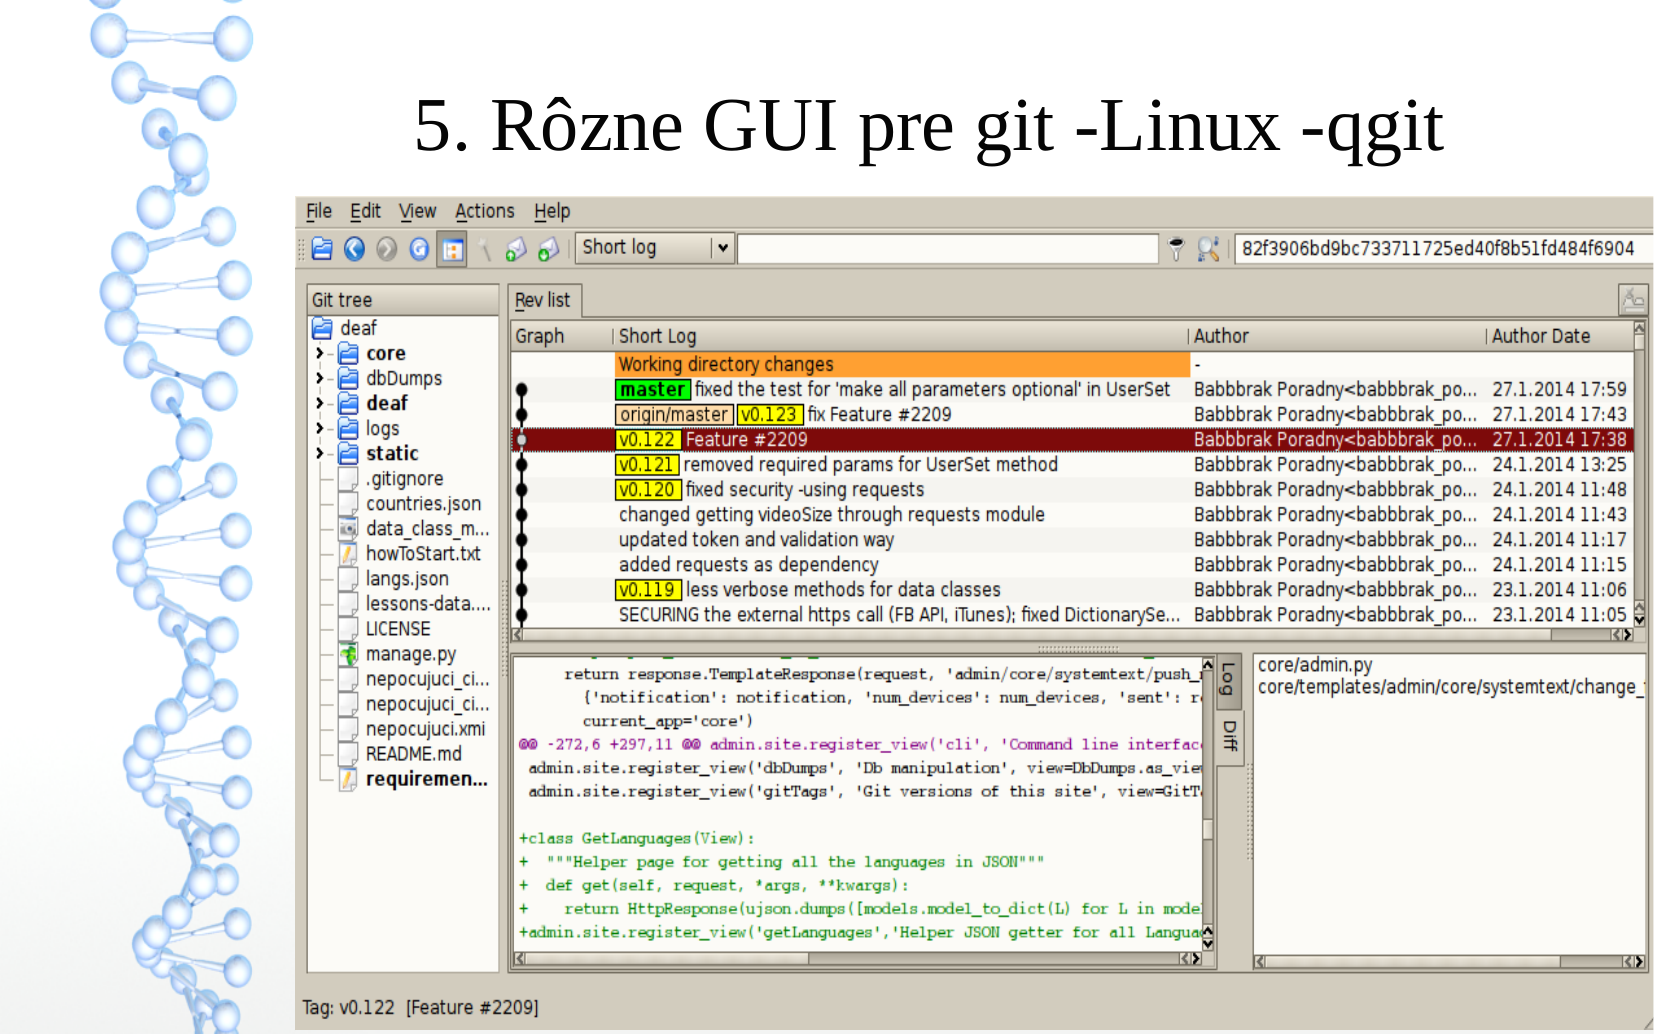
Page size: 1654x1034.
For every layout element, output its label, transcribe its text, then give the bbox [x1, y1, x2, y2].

picture [0, 0, 1654, 1034]
title 5. Rôzne GUI pre git -Linux -qgit [265, 39, 1595, 210]
